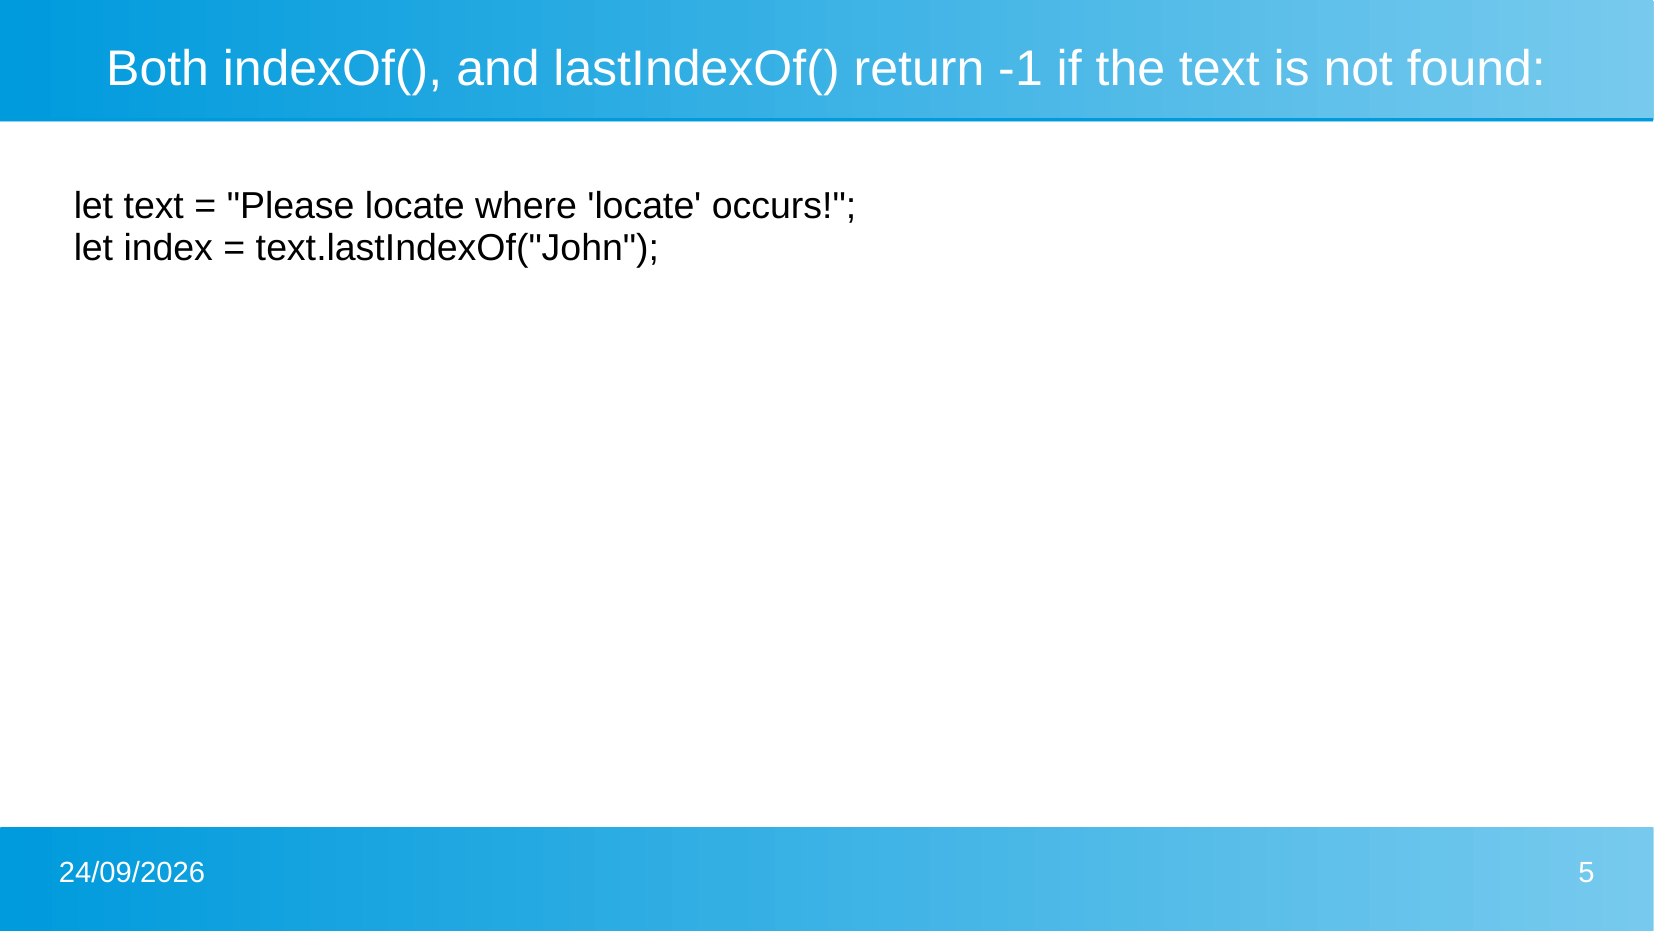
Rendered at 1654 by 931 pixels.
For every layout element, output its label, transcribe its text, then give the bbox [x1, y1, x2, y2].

title Both indexOf(), and lastIndexOf() return -1 if the text is not found: [59, 29, 1595, 108]
text_box let text = "Please locate where 'locate' occurs!"; let index = text.lastIndexOf("John"); [59, 177, 1536, 276]
